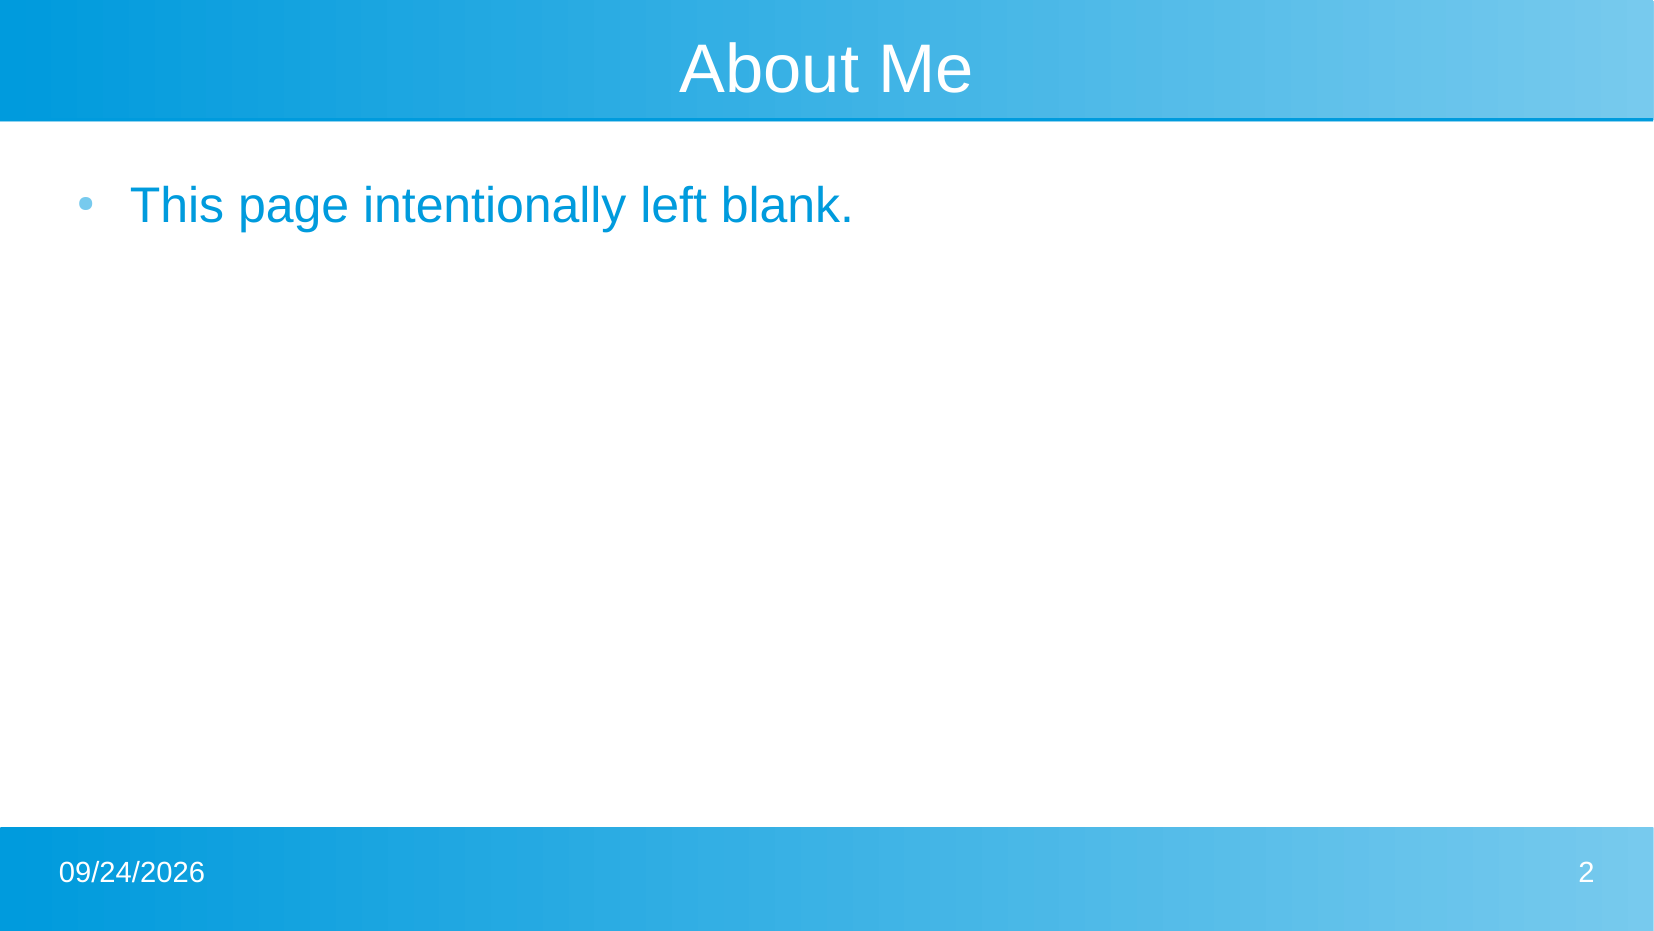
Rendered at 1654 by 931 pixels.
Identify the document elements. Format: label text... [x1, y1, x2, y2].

title About Me [59, 29, 1595, 108]
list This page intentionally left blank. [59, 177, 1595, 768]
